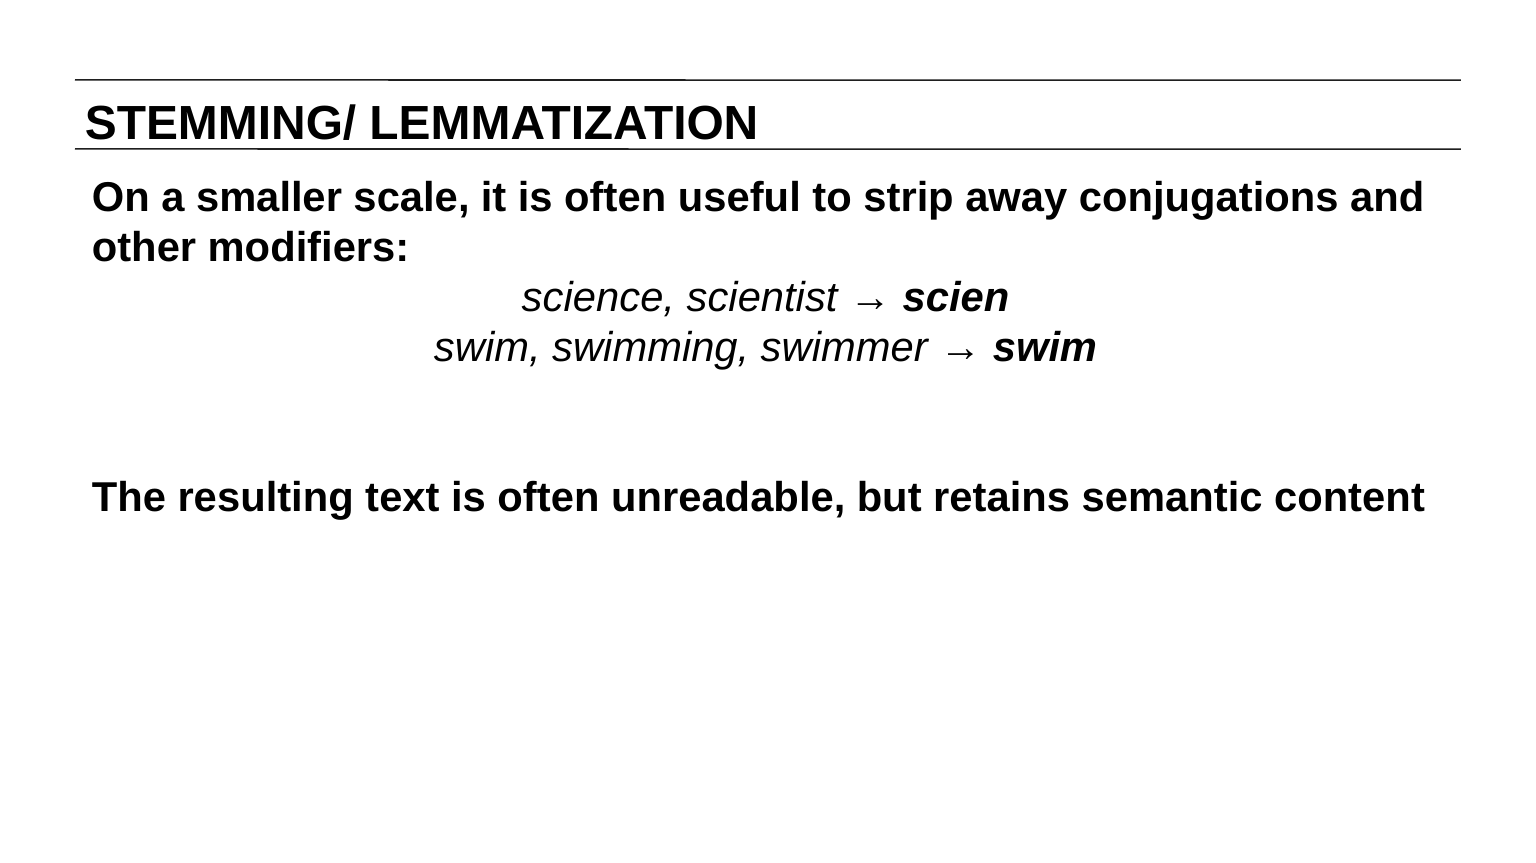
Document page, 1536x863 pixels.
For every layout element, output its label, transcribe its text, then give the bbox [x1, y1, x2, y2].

title STEMMING/ LEMMATIZATION [76, 82, 1369, 161]
list On a smaller scale, it is often useful to strip away conjugations and other modifiers: science, scientist → scien swim, swimming, swimmer → swim The resulting text is often unreadable, but retains semantic content [76, 161, 1460, 823]
